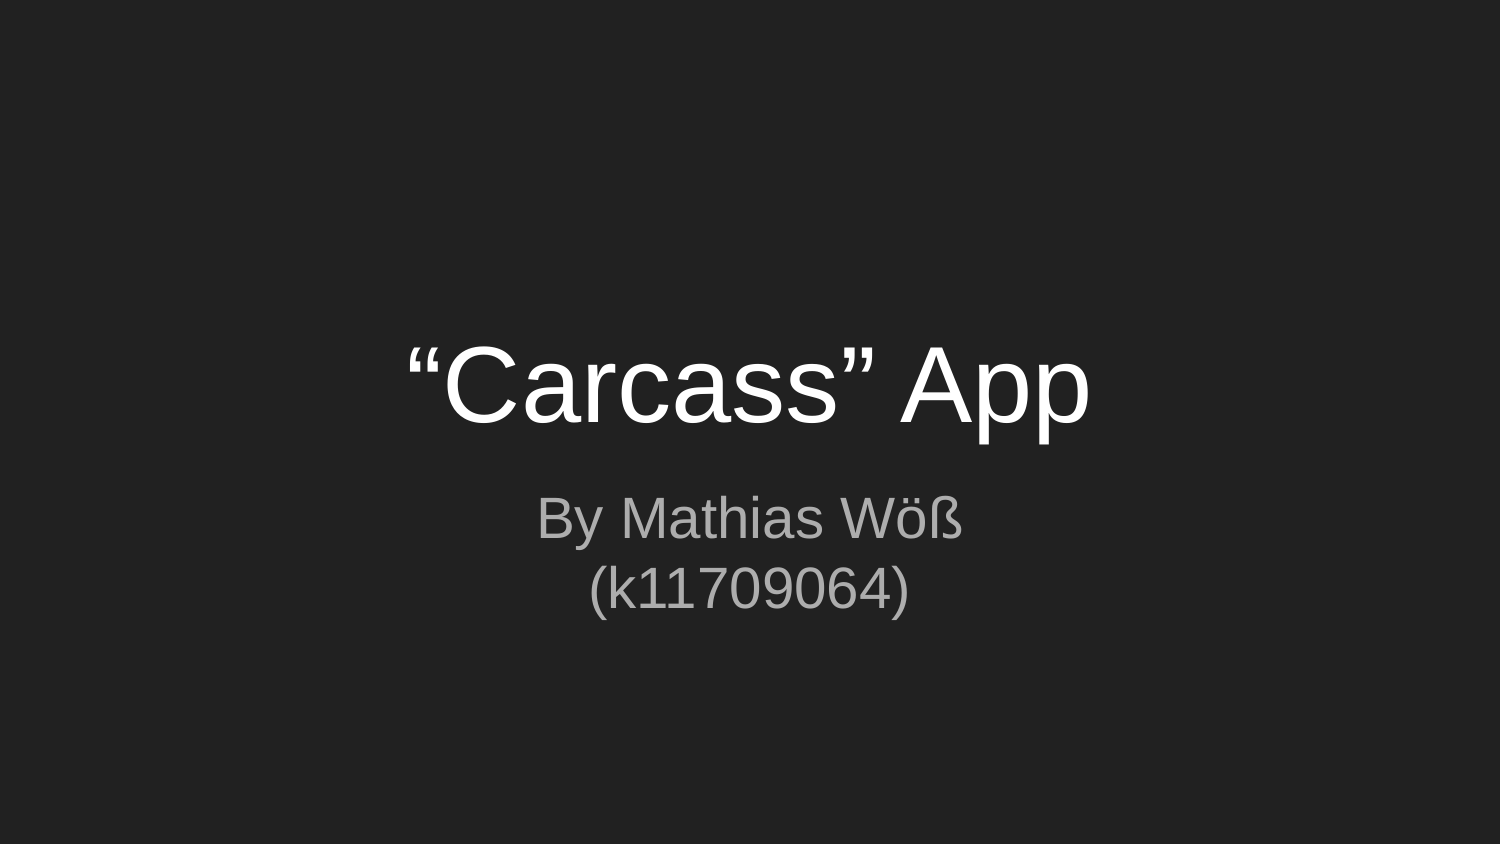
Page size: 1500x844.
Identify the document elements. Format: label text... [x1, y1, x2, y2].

title “Carcass” App [51, 122, 1449, 459]
subtitle By Mathias Wöß (k11709064) [51, 464, 1449, 595]
